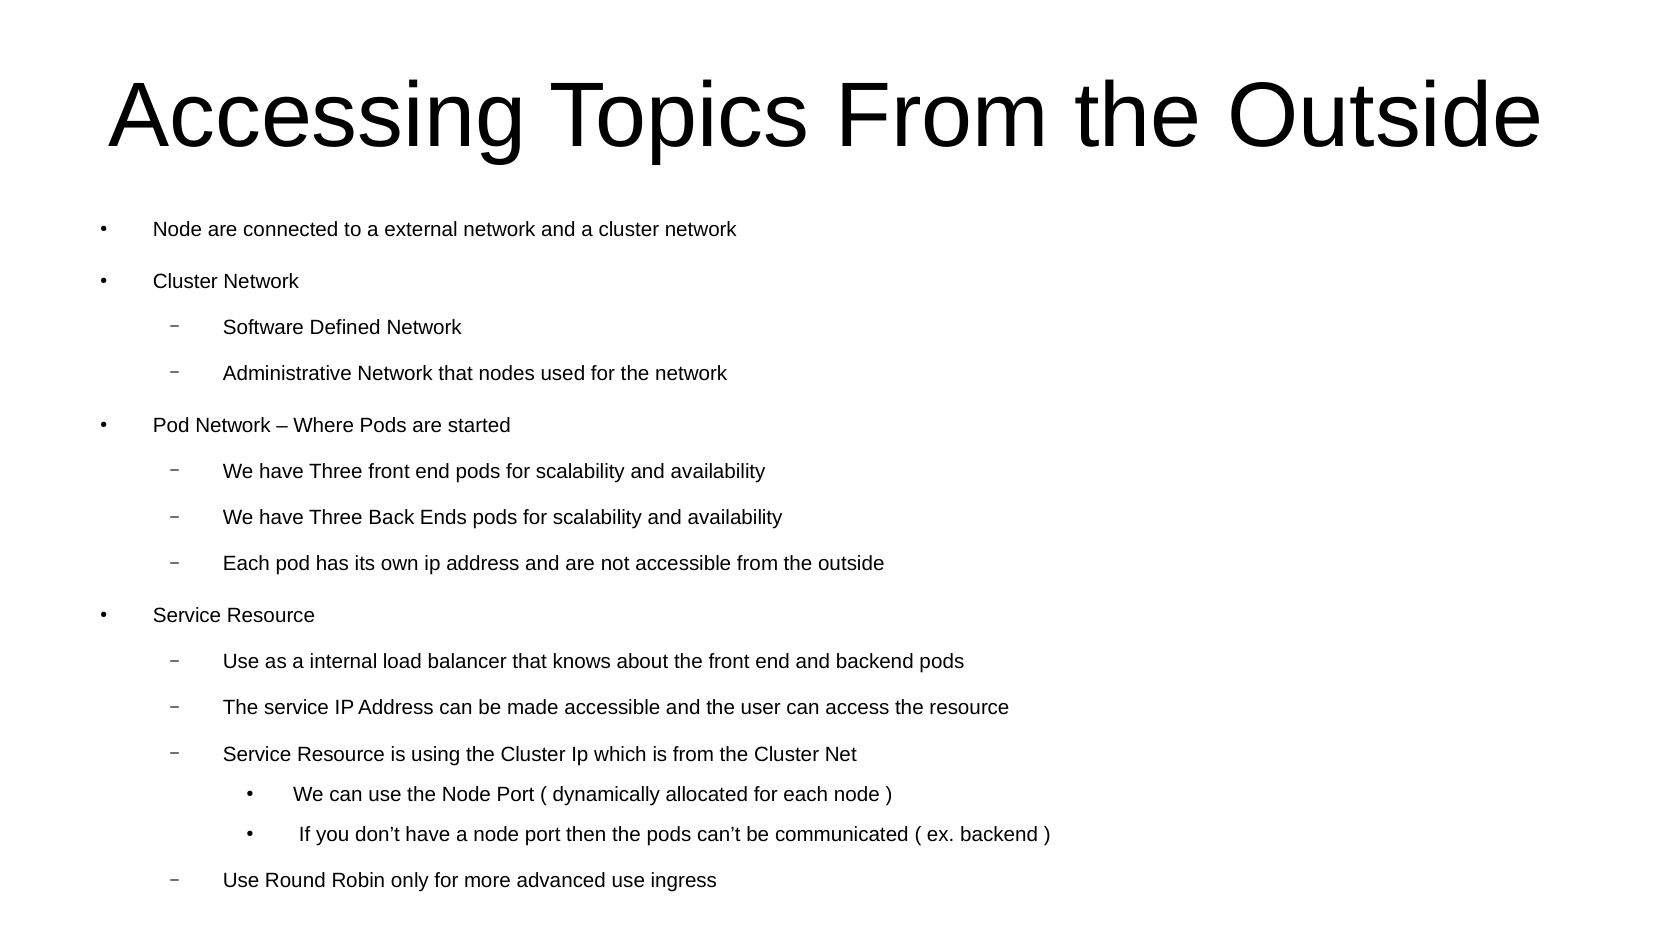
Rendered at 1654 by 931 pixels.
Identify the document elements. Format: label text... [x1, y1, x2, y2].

title Accessing Topics From the Outside [82, 37, 1571, 193]
list Node are connected to a external network and a cluster network Cluster Network Software Defined Network Administrative Network that nodes used for the network Pod Network – Where Pods are started We have Three front end pods for scalability and availability We have Three Back Ends pods for scalability and availability Each pod has its own ip address and are not accessible from the outside Service Resource Use as a internal load balancer that knows about the front end and backend pods The service IP Address can be made accessible and the user can access the resource Service Resource is using the Cluster Ip which is from the Cluster Net We can use the Node Port ( dynamically allocated for each node ) If you don’t have a node port then the pods can’t be communicated ( ex. backend ) Use Round Robin only for more advanced use ingress [82, 217, 1613, 901]
